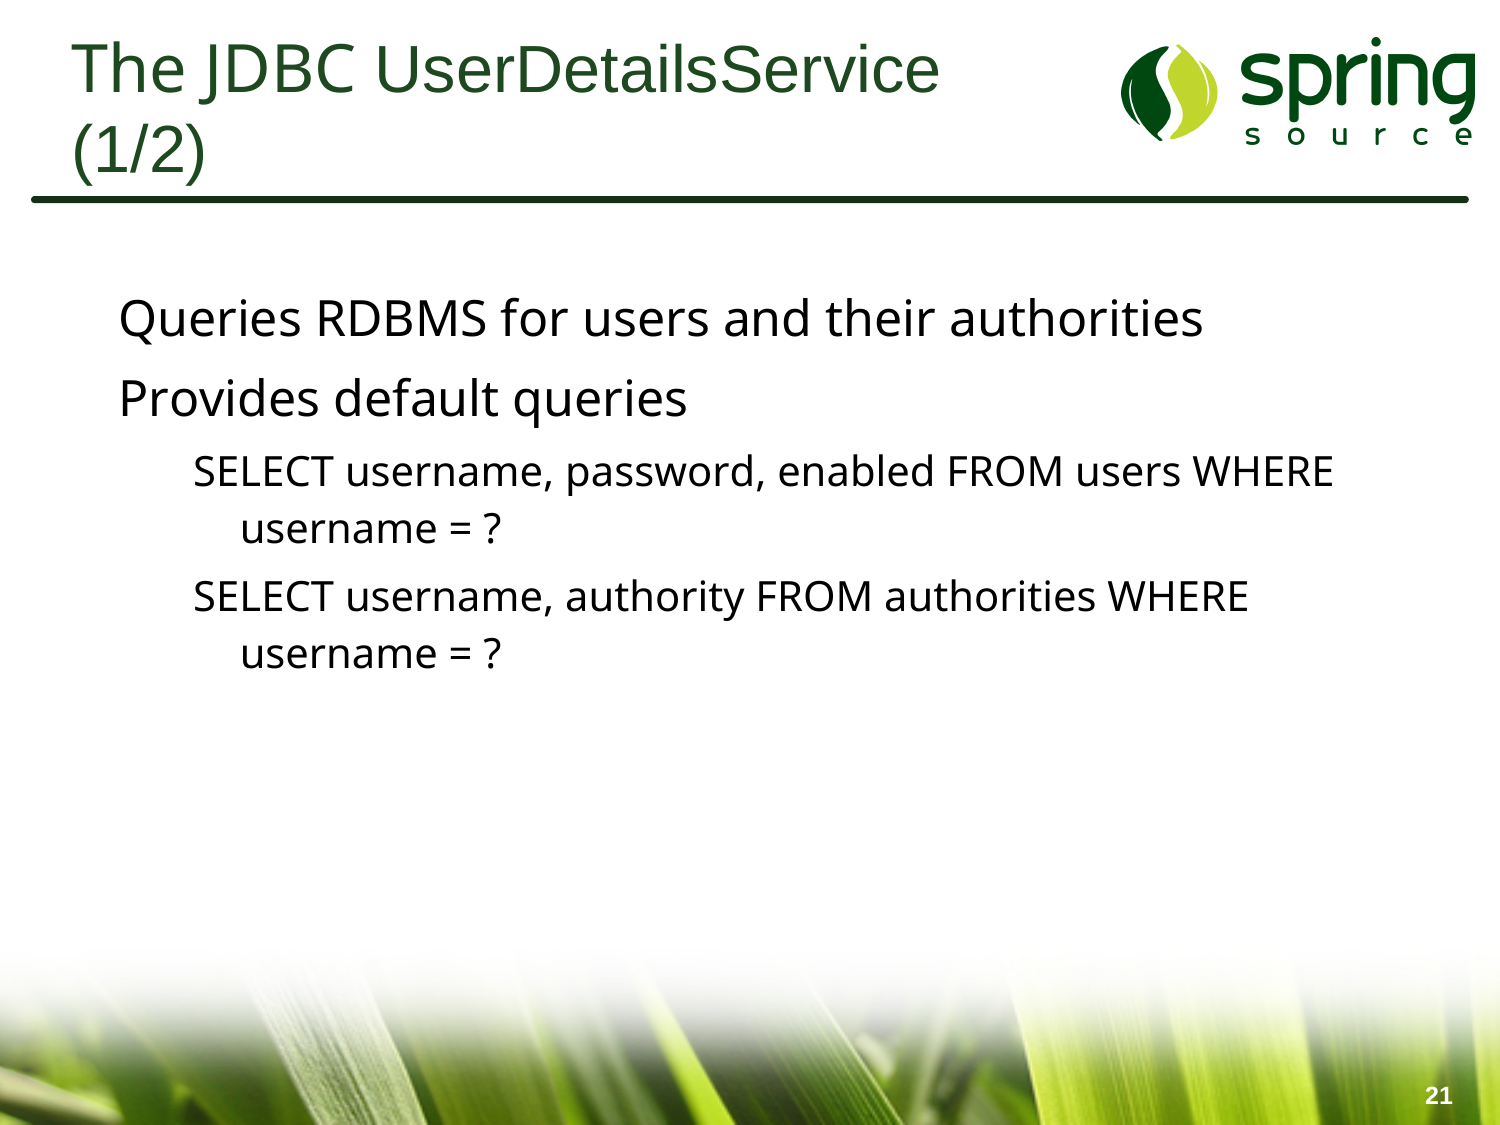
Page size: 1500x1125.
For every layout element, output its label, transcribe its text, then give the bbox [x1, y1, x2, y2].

list Queries RDBMS for users and their authorities Provides default queries SELECT username, password, enabled FROM users WHERE username = ? SELECT username, authority FROM authorities WHERE username = ? [103, 275, 1394, 938]
title The JDBC UserDetailsService (1/2) [56, 13, 1089, 185]
picture [0, 944, 1500, 1125]
picture [1121, 37, 1475, 145]
